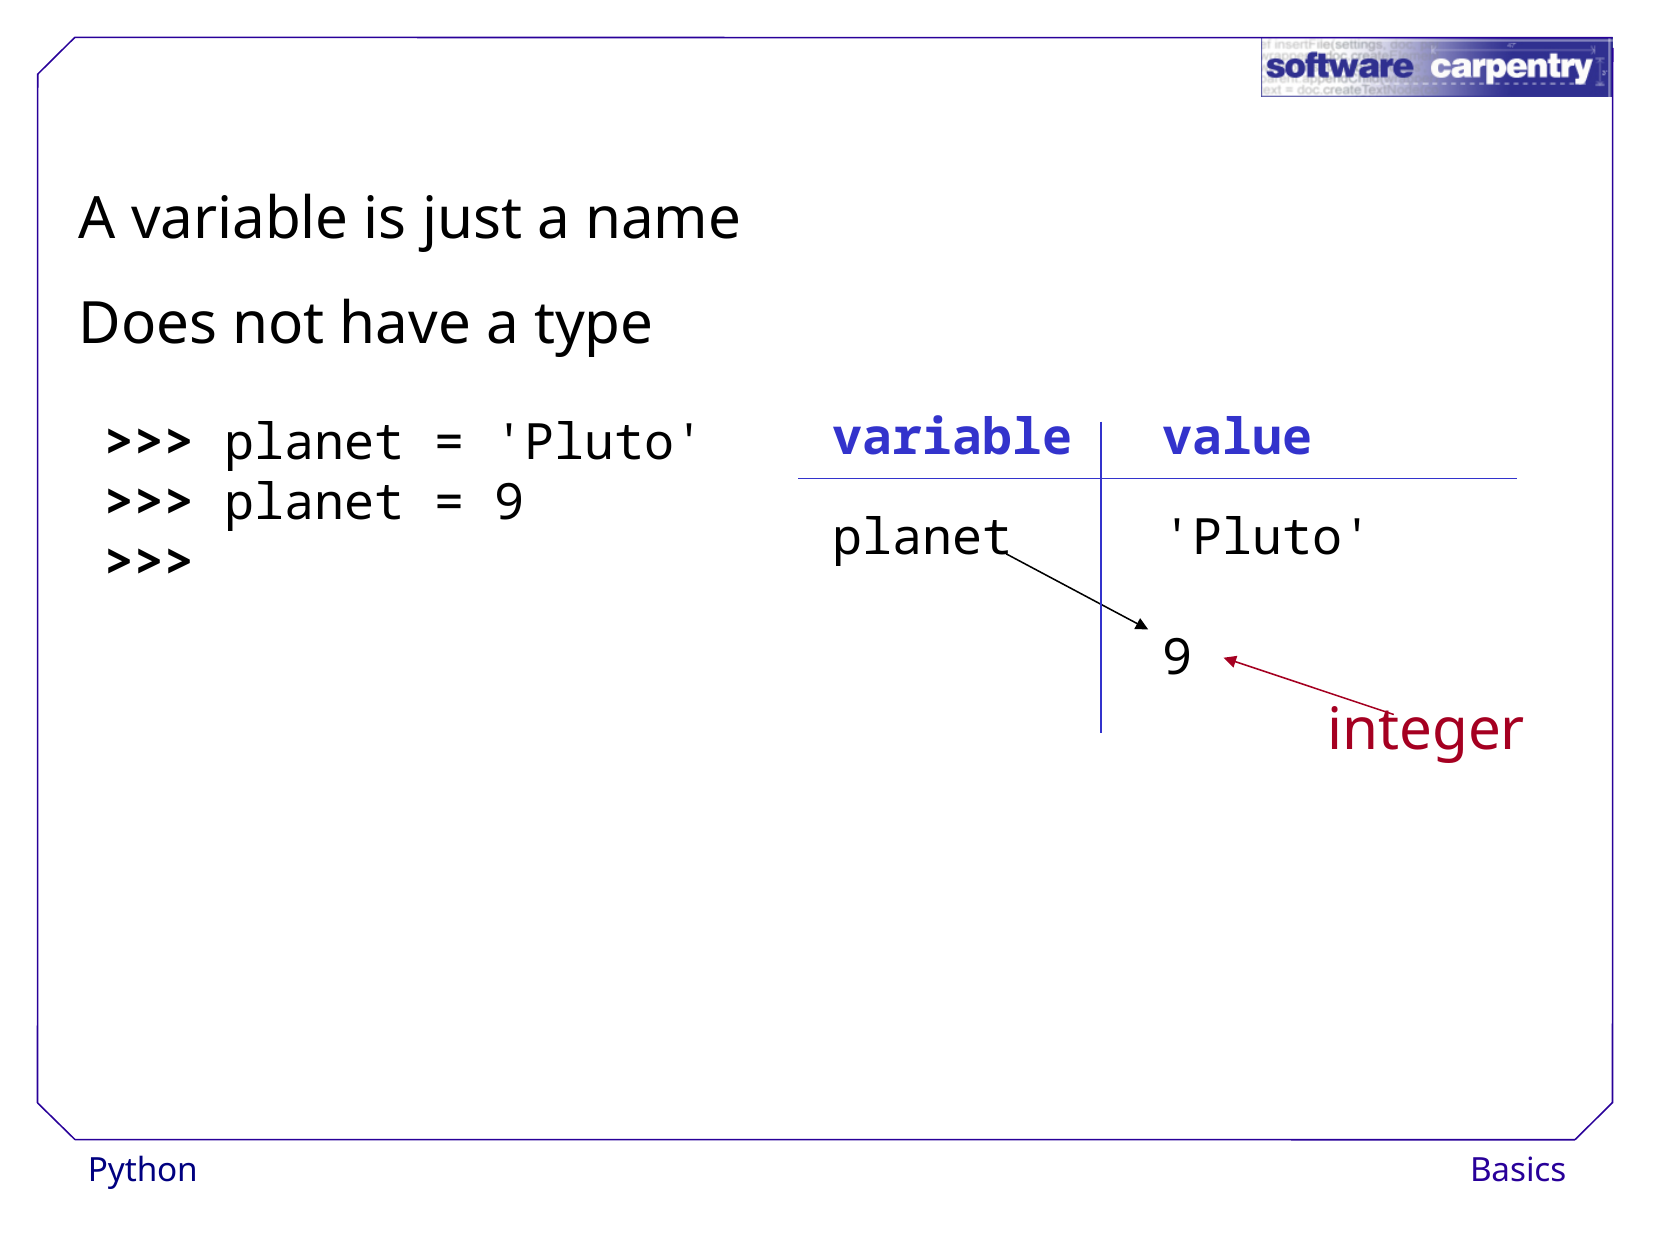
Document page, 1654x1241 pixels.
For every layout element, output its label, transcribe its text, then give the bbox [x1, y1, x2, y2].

text_box A variable is just a name Does not have a type [63, 137, 907, 364]
text_box >>> planet = 'Pluto' >>> planet = 9 >>> [89, 402, 657, 885]
text_box variable [817, 402, 1083, 479]
text_box value [1148, 402, 1413, 479]
text_box planet [817, 497, 1083, 810]
picture [1261, 39, 1613, 97]
text_box integer [1313, 648, 1654, 769]
text_box 'Pluto' 9 [1148, 497, 1413, 809]
